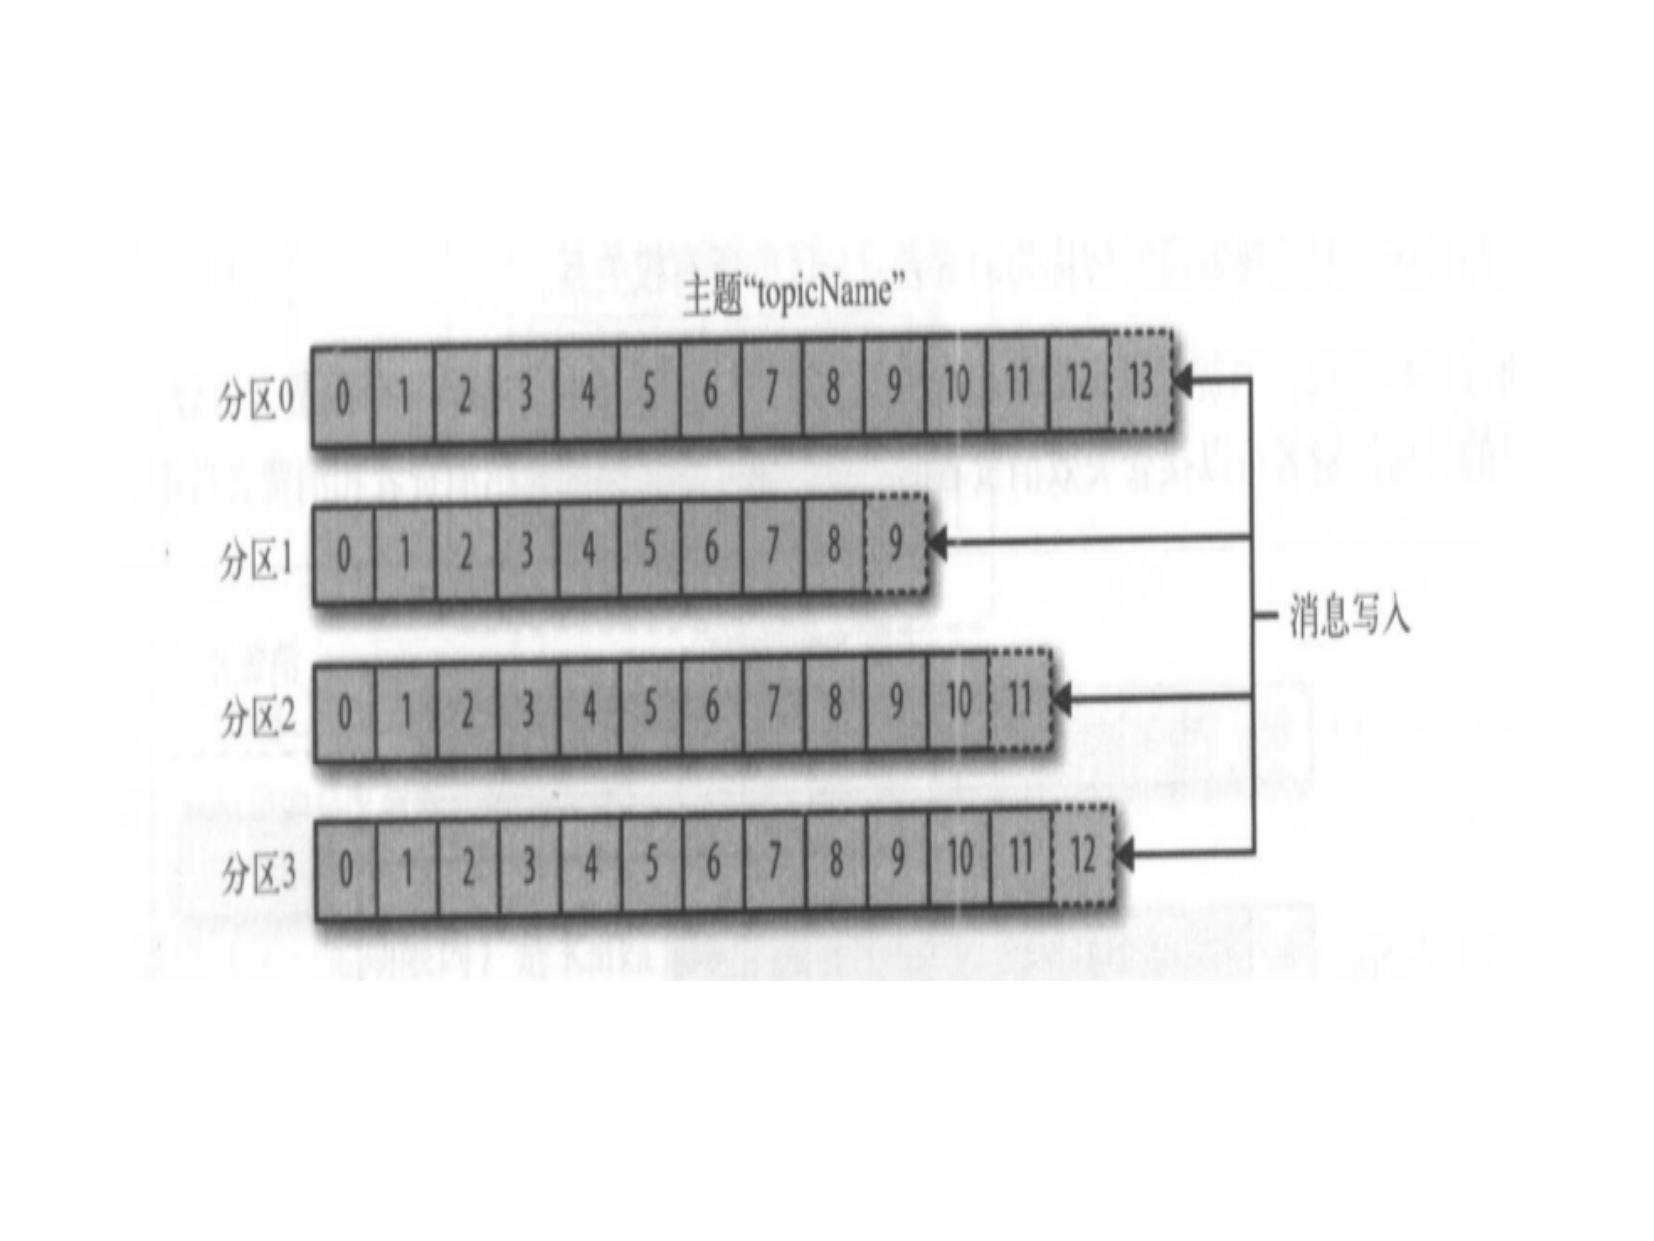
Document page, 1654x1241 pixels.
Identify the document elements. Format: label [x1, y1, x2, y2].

picture [118, 233, 1514, 981]
